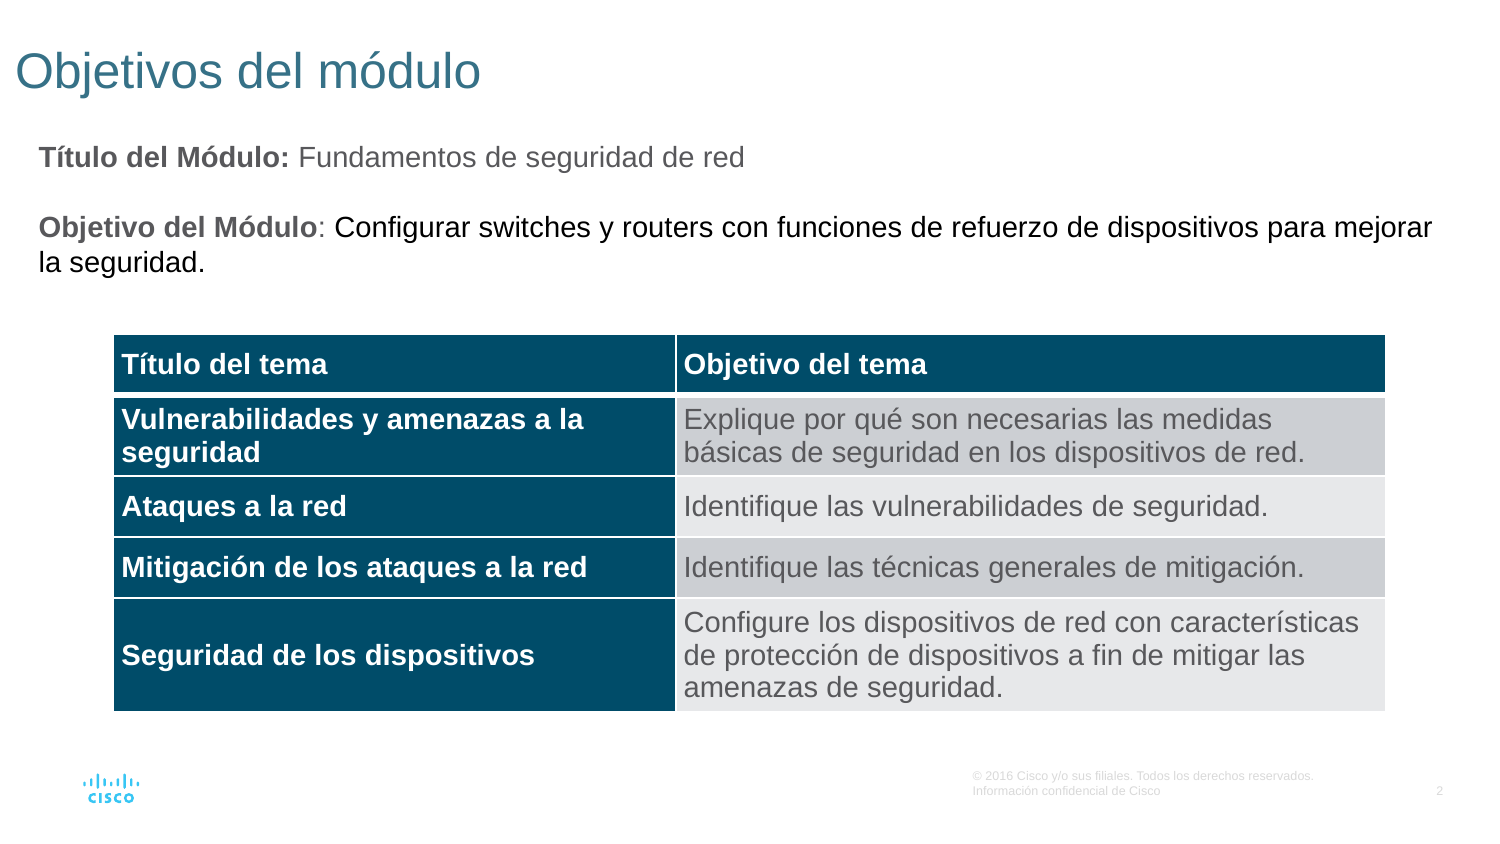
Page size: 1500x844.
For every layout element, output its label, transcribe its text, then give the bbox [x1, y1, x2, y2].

table_cell Explique por qué son necesarias las medidas básicas de seguridad en los dispositivos de red. [677, 398, 1385, 475]
list Título del Módulo: Fundamentos de seguridad de red Objetivo del Módulo: Configurar switches y routers con funciones de refuerzo de dispositivos para mejorar la seguridad. [23, 131, 1476, 256]
table_cell Ataques a la red [114, 477, 675, 536]
table_cell Identifique las técnicas generales de mitigación. [677, 538, 1385, 597]
table_cell Configure los dispositivos de red con características de protección de dispositivos a fin de mitigar las amenazas de seguridad. [677, 599, 1385, 711]
table_cell Seguridad de los dispositivos [114, 599, 675, 711]
title Objetivos del módulo [0, 6, 1500, 131]
table_cell Identifique las vulnerabilidades de seguridad. [677, 477, 1385, 536]
table_header Objetivo del tema [677, 335, 1385, 392]
table_cell Vulnerabilidades y amenazas a la seguridad [114, 398, 675, 475]
table_cell Mitigación de los ataques a la red [114, 538, 675, 597]
table_header Título del tema [114, 335, 675, 392]
